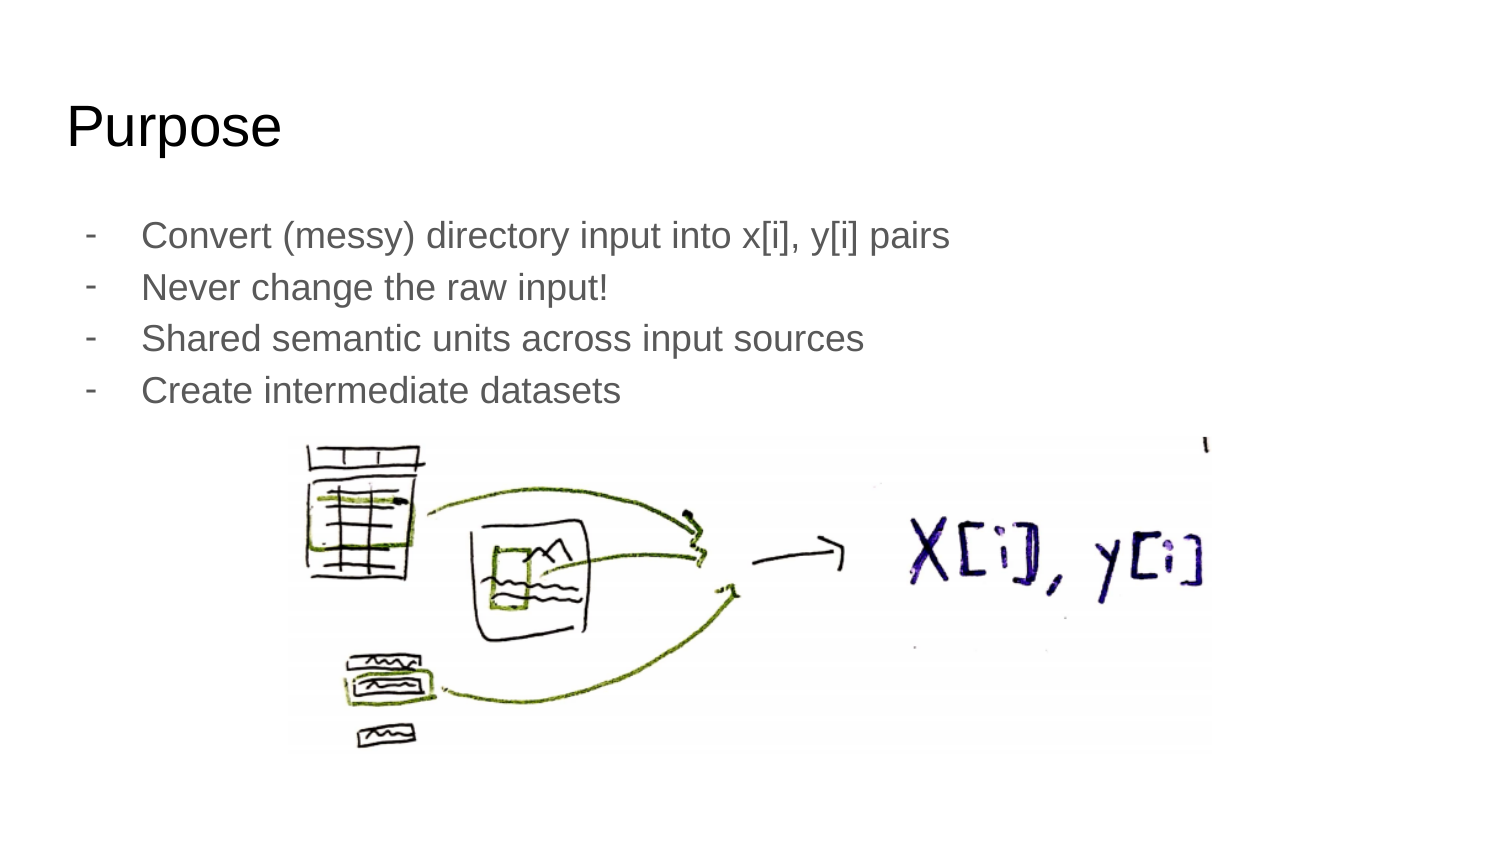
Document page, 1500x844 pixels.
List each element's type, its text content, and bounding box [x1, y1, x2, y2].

picture [288, 421, 1212, 754]
title Purpose [51, 72, 1449, 167]
list Convert (messy) directory input into x[i], y[i] pairs Never change the raw input! Shared semantic units across input sources Create intermediate datasets [51, 189, 1449, 750]
